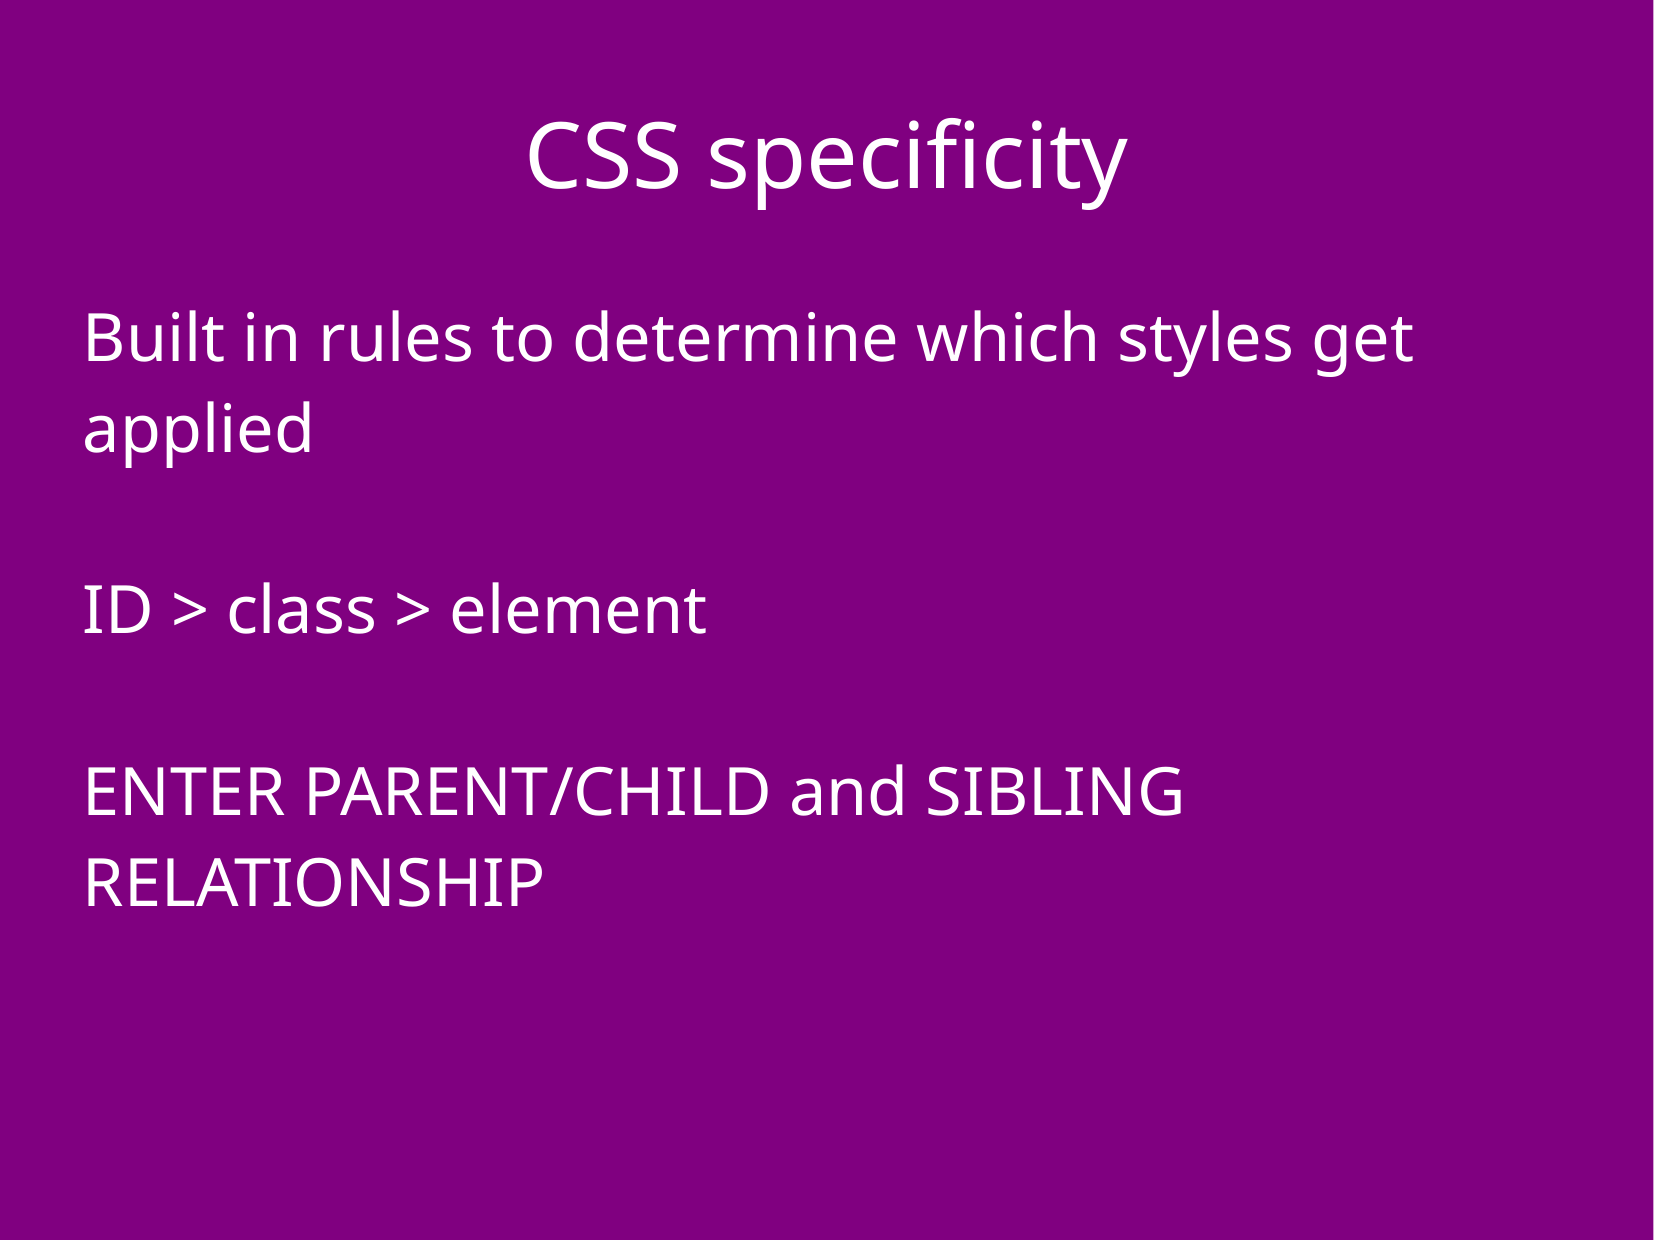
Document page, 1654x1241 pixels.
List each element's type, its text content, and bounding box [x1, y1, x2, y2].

subtitle Built in rules to determine which styles get applied ID > class > element ENTER PARENT/CHILD and SIBLING RELATIONSHIP [82, 290, 1571, 1109]
title CSS specificity [82, 56, 1571, 250]
